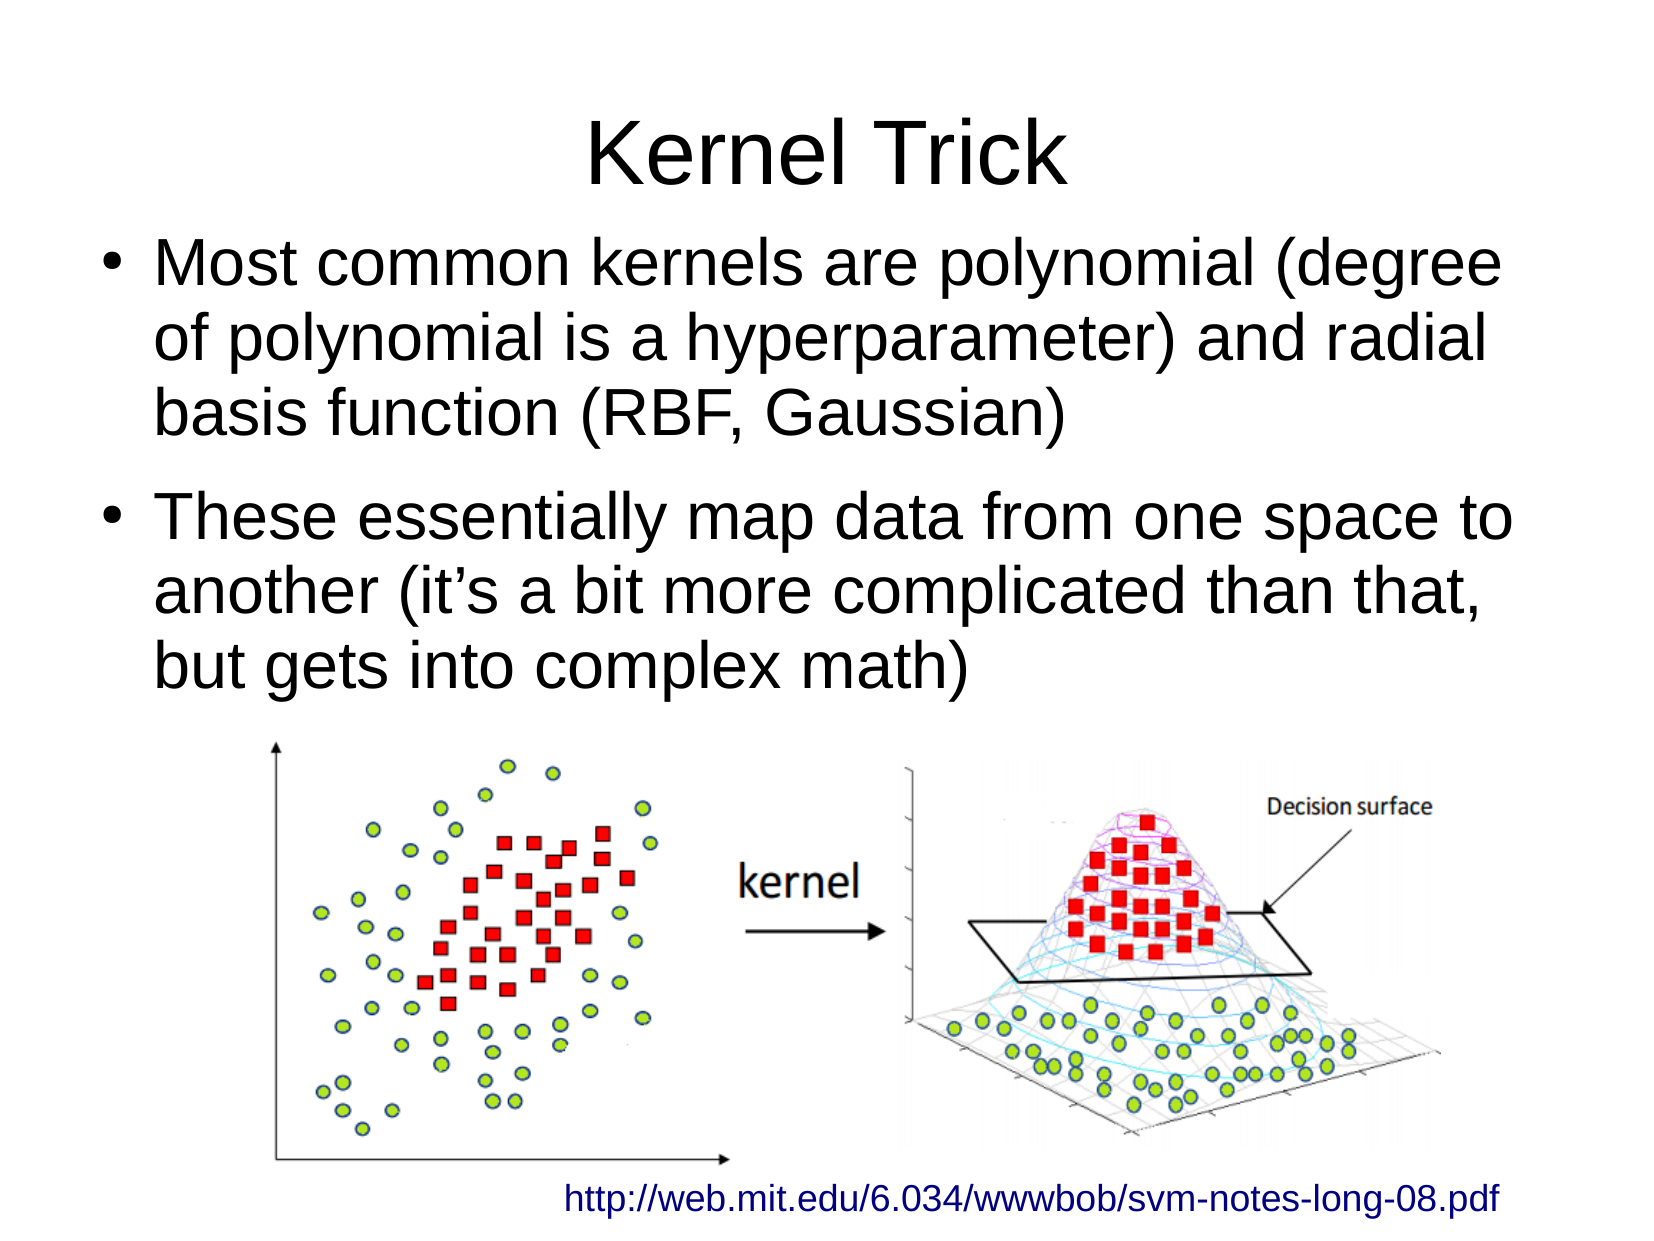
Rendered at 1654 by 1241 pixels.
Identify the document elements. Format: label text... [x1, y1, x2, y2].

picture [240, 710, 1441, 1189]
text_box http://web.mit.edu/6.034/wwwbob/svm-notes-long-08.pdf [549, 1170, 1516, 1227]
list Most common kernels are polynomial (degree of polynomial is a hyperparameter) and radial basis function (RBF, Gaussian) These essentially map data from one space to another (it’s a bit more complicated than that, but gets into complex math) [82, 225, 1571, 945]
title Kernel Trick [82, 49, 1571, 225]
